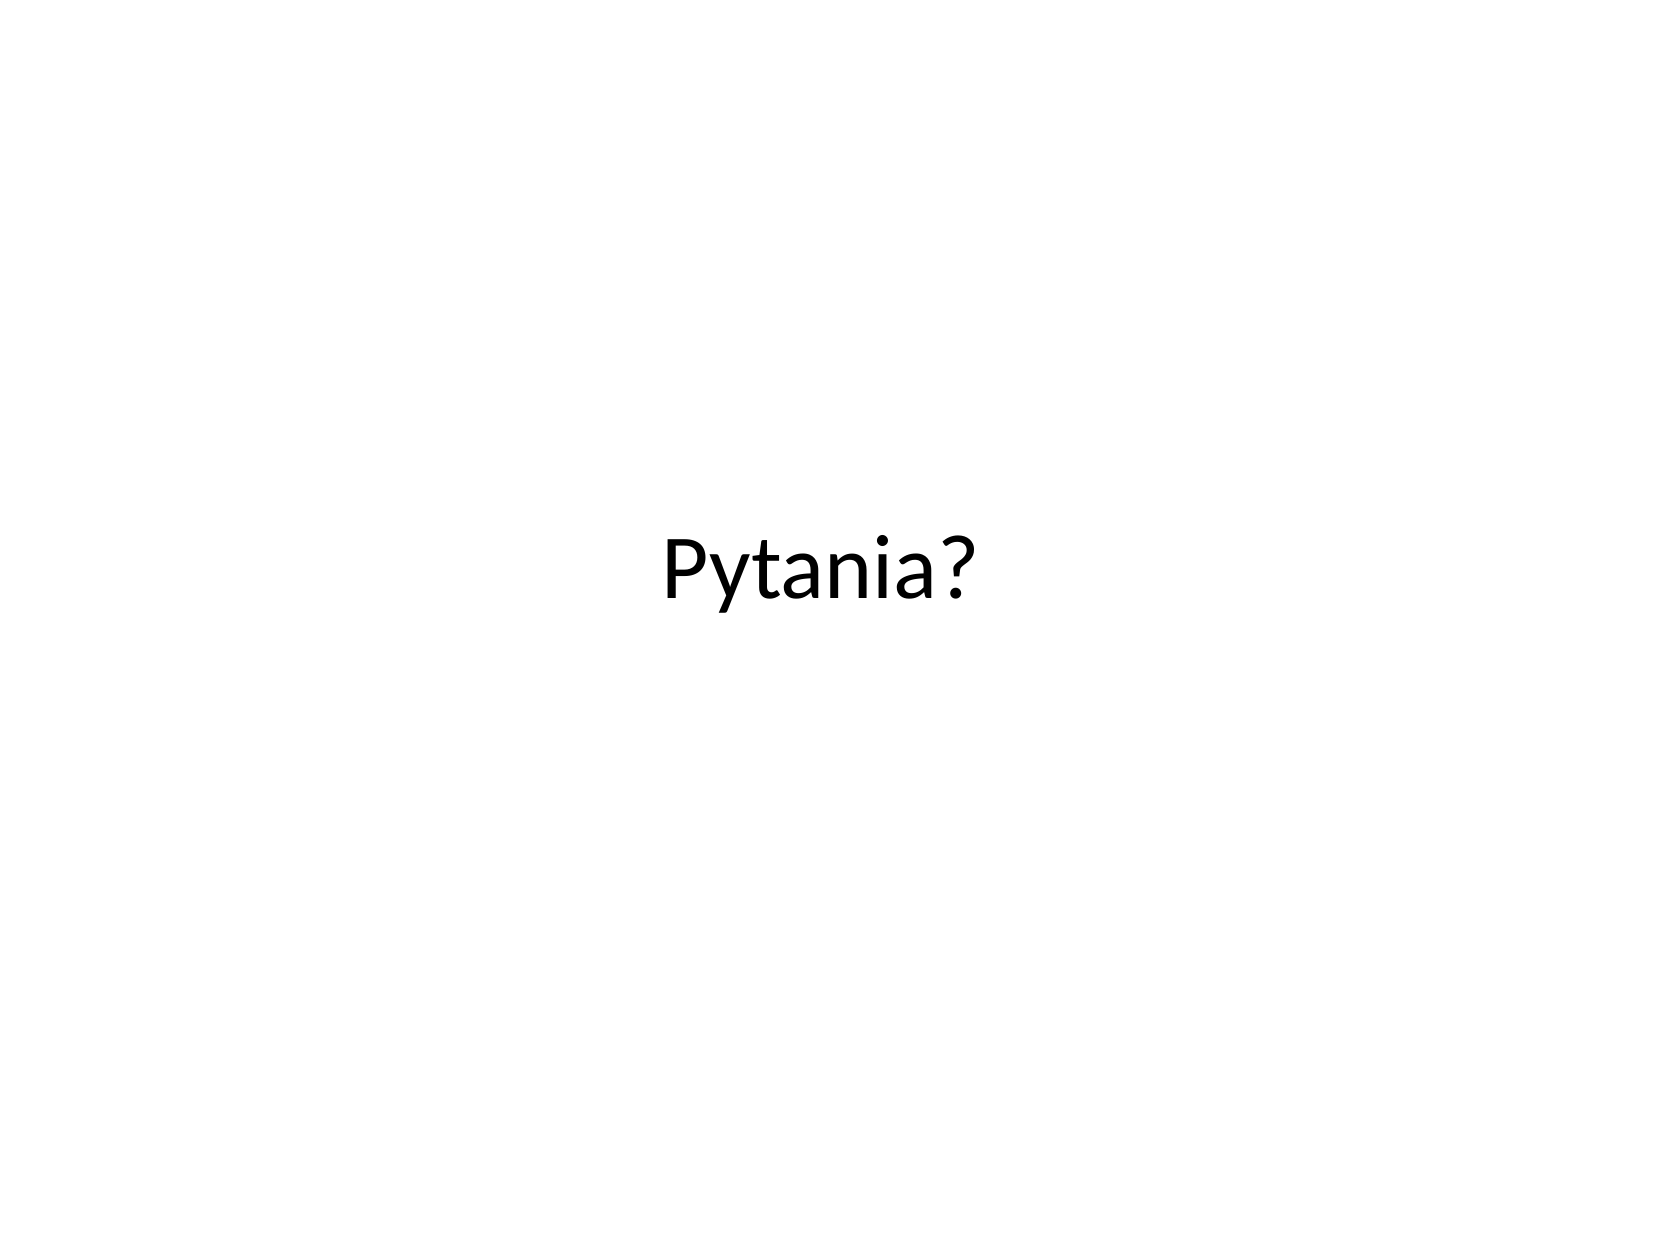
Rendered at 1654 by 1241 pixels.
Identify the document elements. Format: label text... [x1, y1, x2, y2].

title Pytania? [76, 472, 1565, 680]
